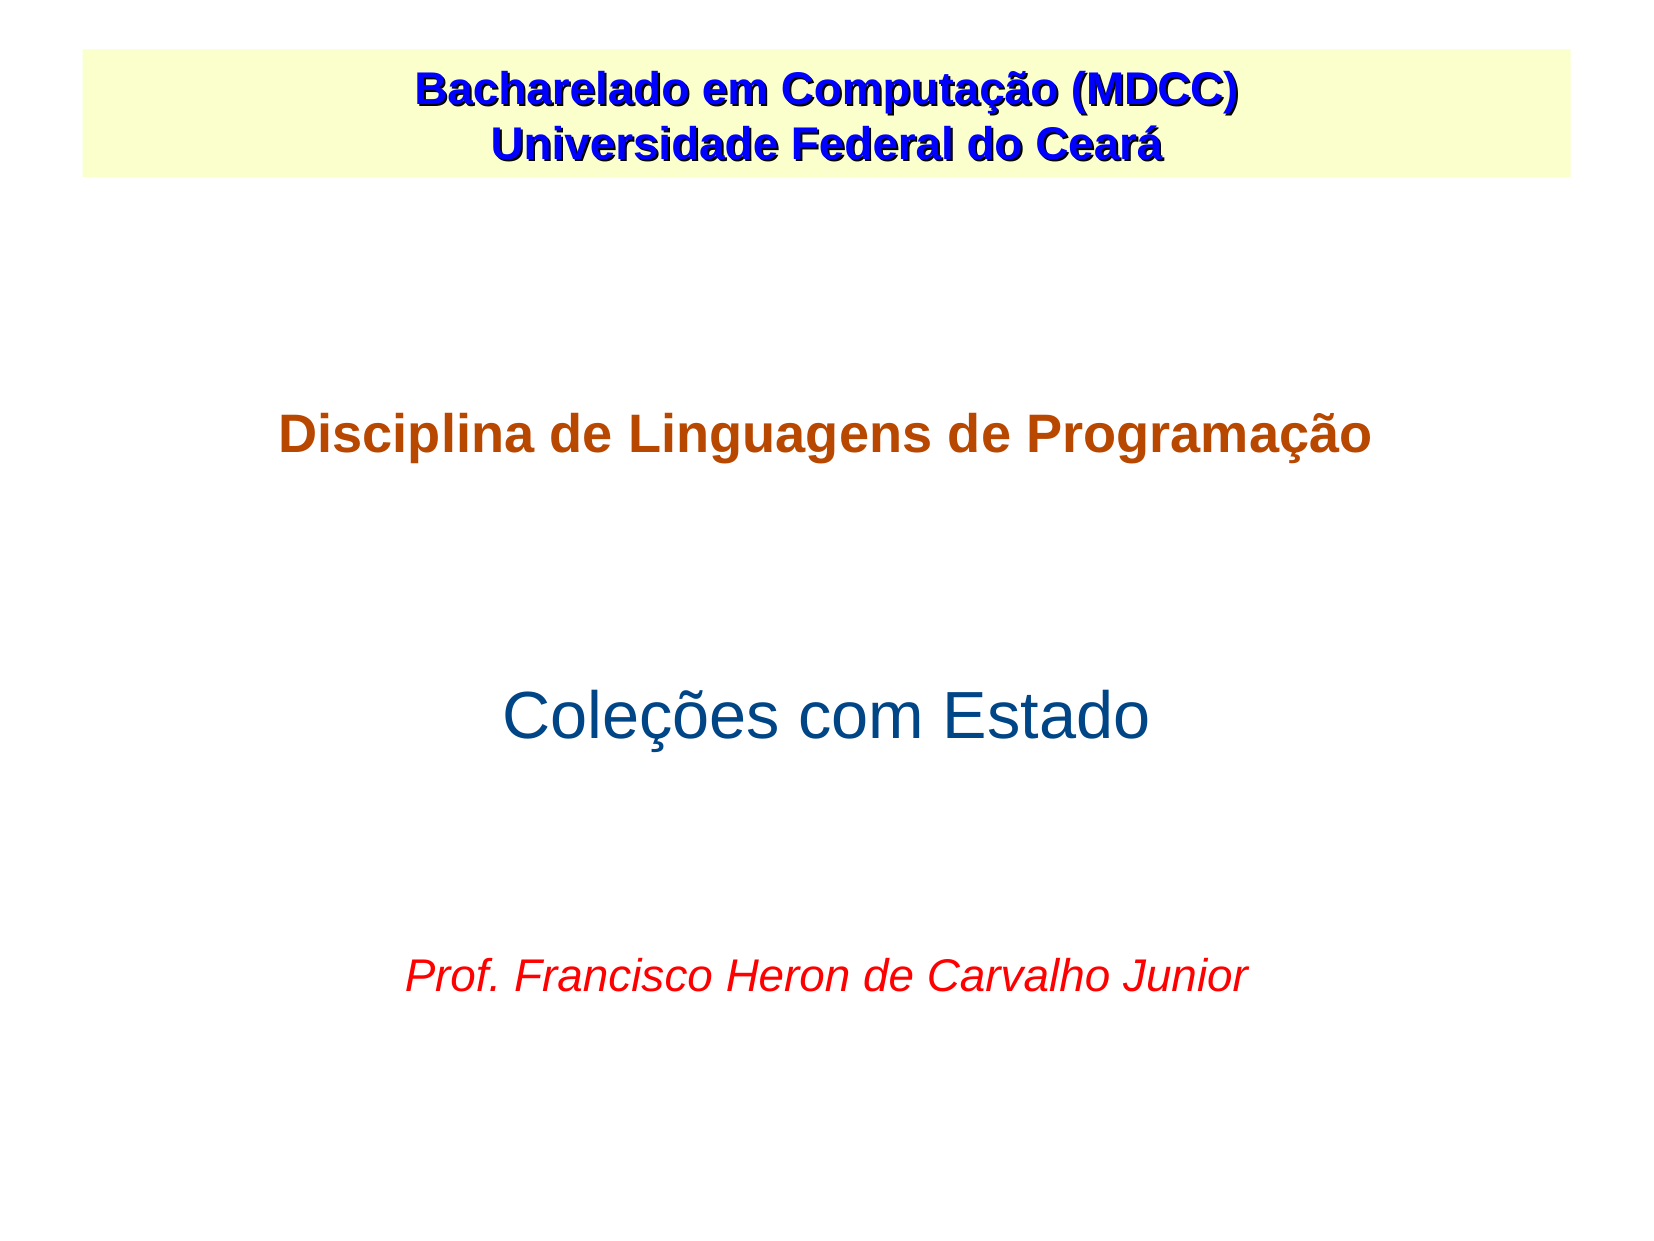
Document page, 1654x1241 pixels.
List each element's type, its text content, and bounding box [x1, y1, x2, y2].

title Bacharelado em Computação (MDCC) Universidade Federal do Ceará [82, 49, 1571, 178]
subtitle Disciplina de Linguagens de Programação Coleções com Estado Prof. Francisco Heron de Carvalho Junior [82, 290, 1571, 1109]
